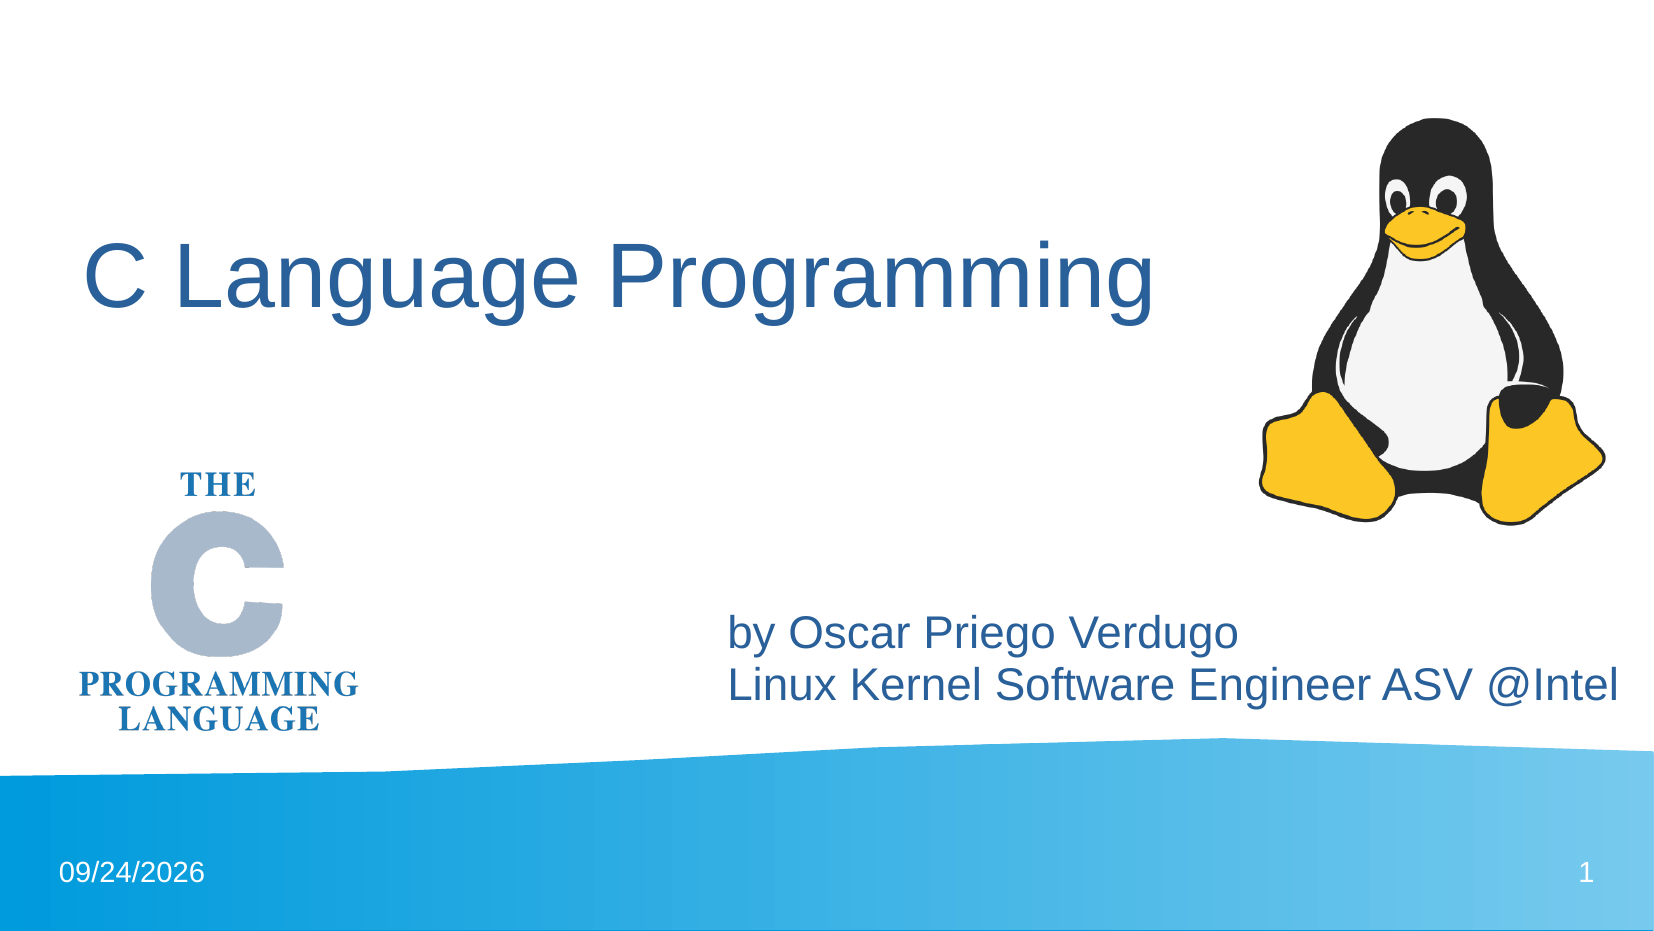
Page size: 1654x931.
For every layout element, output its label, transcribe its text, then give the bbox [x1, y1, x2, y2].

picture [1251, 112, 1613, 531]
text_box by Oscar Priego Verdugo Linux Kernel Software Engineer ASV @Intel [712, 600, 1654, 872]
title C Language Programming [0, 187, 1251, 365]
picture [75, 449, 362, 755]
